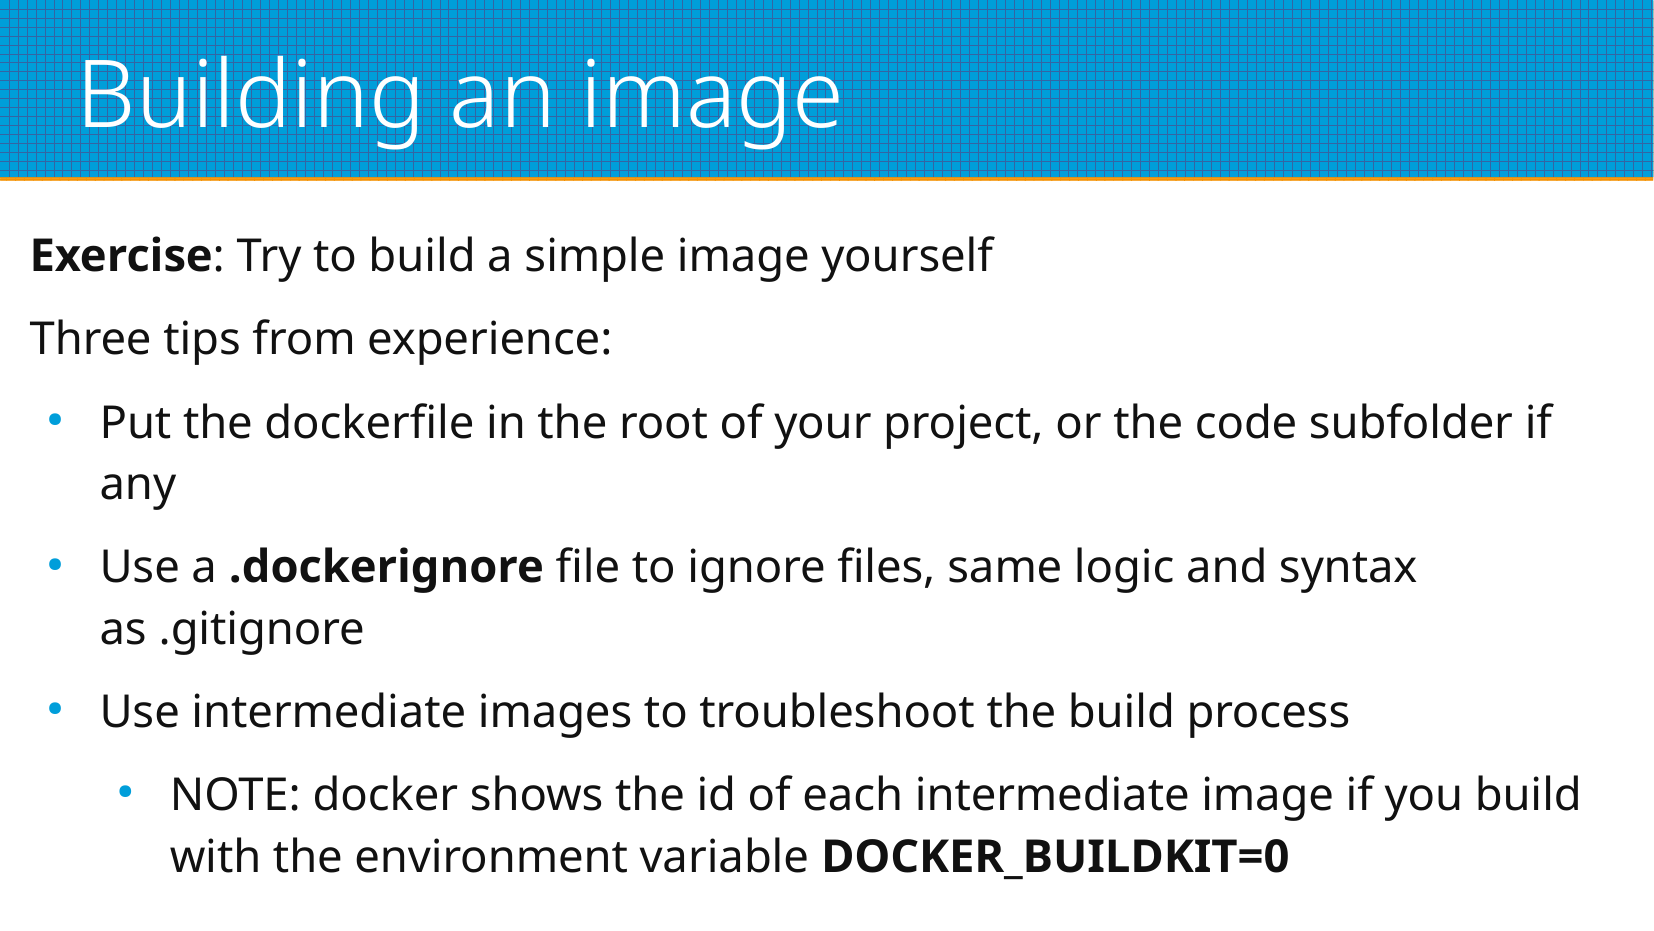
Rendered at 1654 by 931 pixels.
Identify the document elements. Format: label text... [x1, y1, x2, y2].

list Exercise: Try to build a simple image yourself Three tips from experience: Put the dockerfile in the root of your project, or the code subfolder if any Use a .dockerignore file to ignore files, same logic and syntax as .gitignore Use intermediate images to troubleshoot the build process NOTE: docker shows the id of each intermediate image if you build with the environment variable DOCKER_BUILDKIT=0 [29, 223, 1595, 886]
title Building an image [76, 0, 1565, 156]
